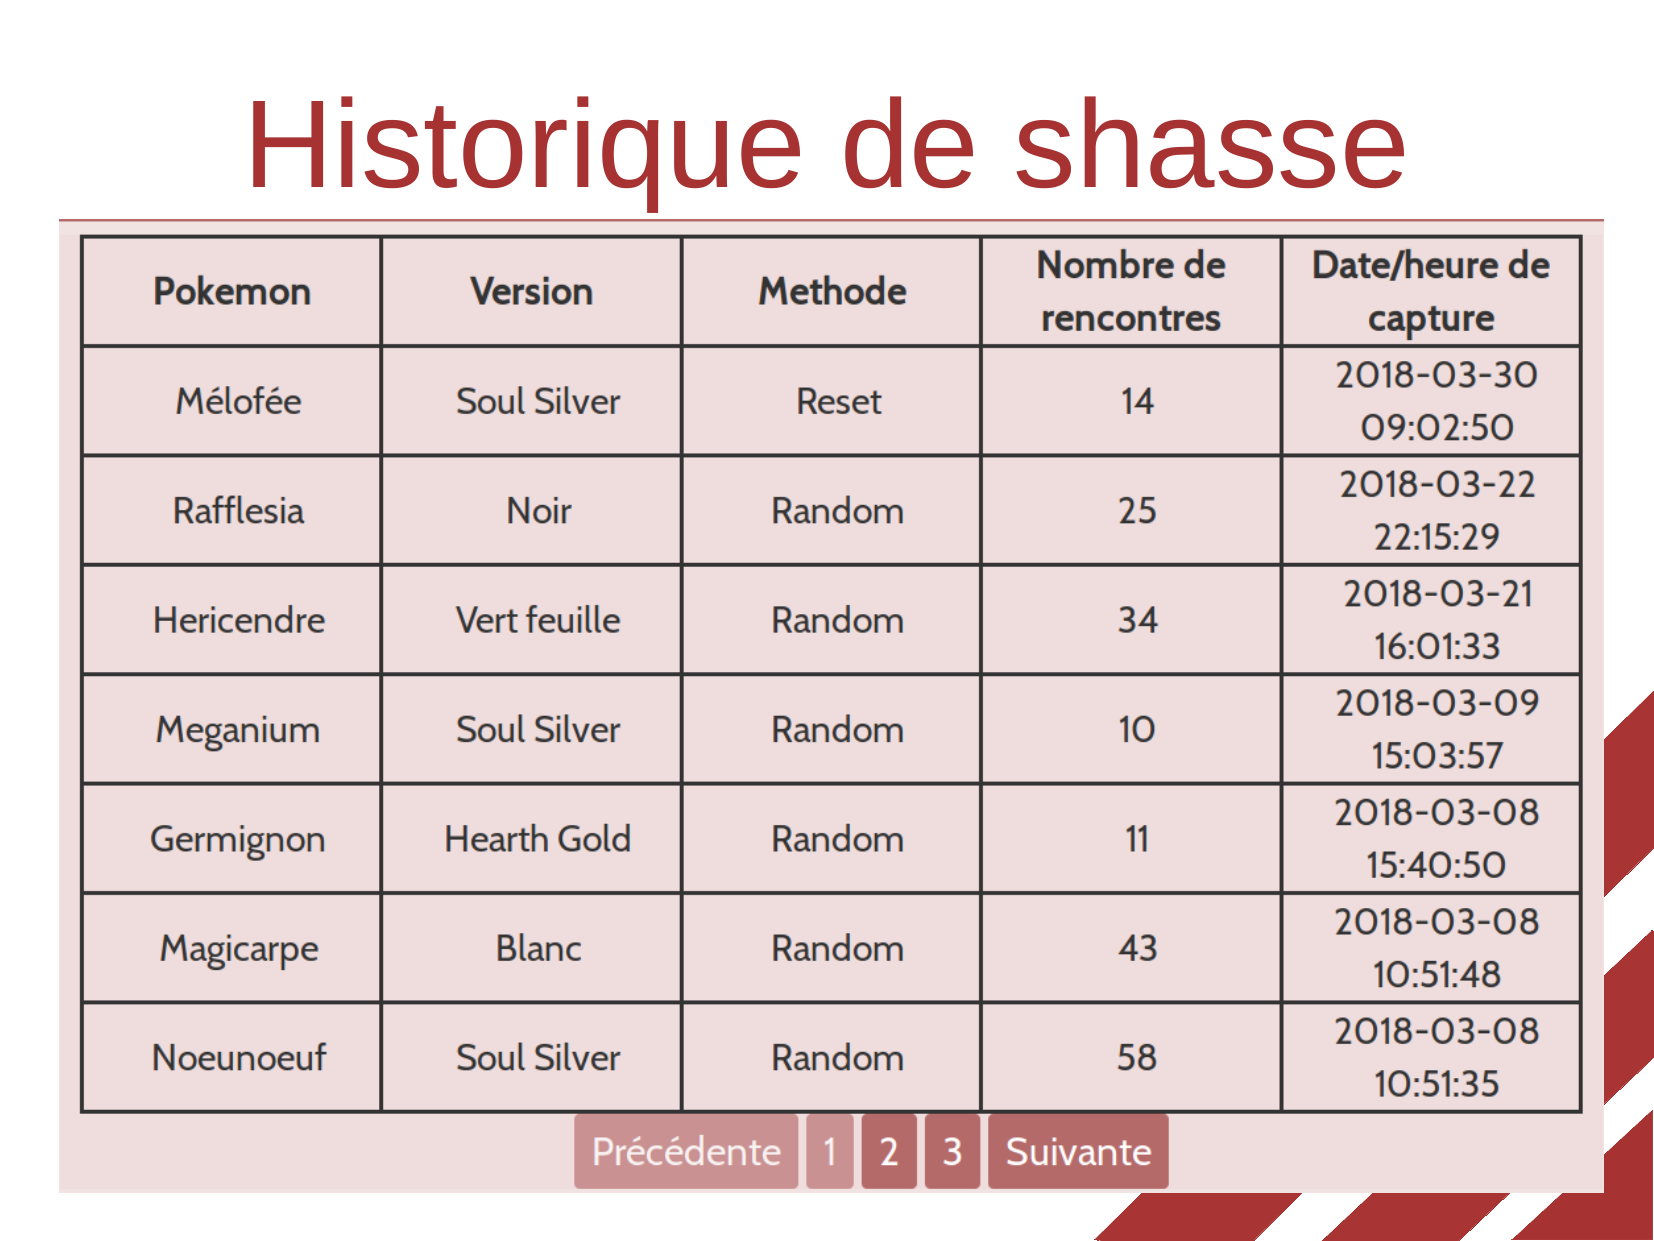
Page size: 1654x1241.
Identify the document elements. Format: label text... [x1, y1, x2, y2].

title Historique de shasse [0, 3, 1654, 284]
text_box [1321, 1193, 1510, 1241]
picture [59, 219, 1604, 1193]
text_box [1511, 1110, 1653, 1240]
text_box [1094, 1193, 1302, 1241]
text_box [1604, 690, 1654, 897]
text_box [1604, 930, 1654, 1105]
